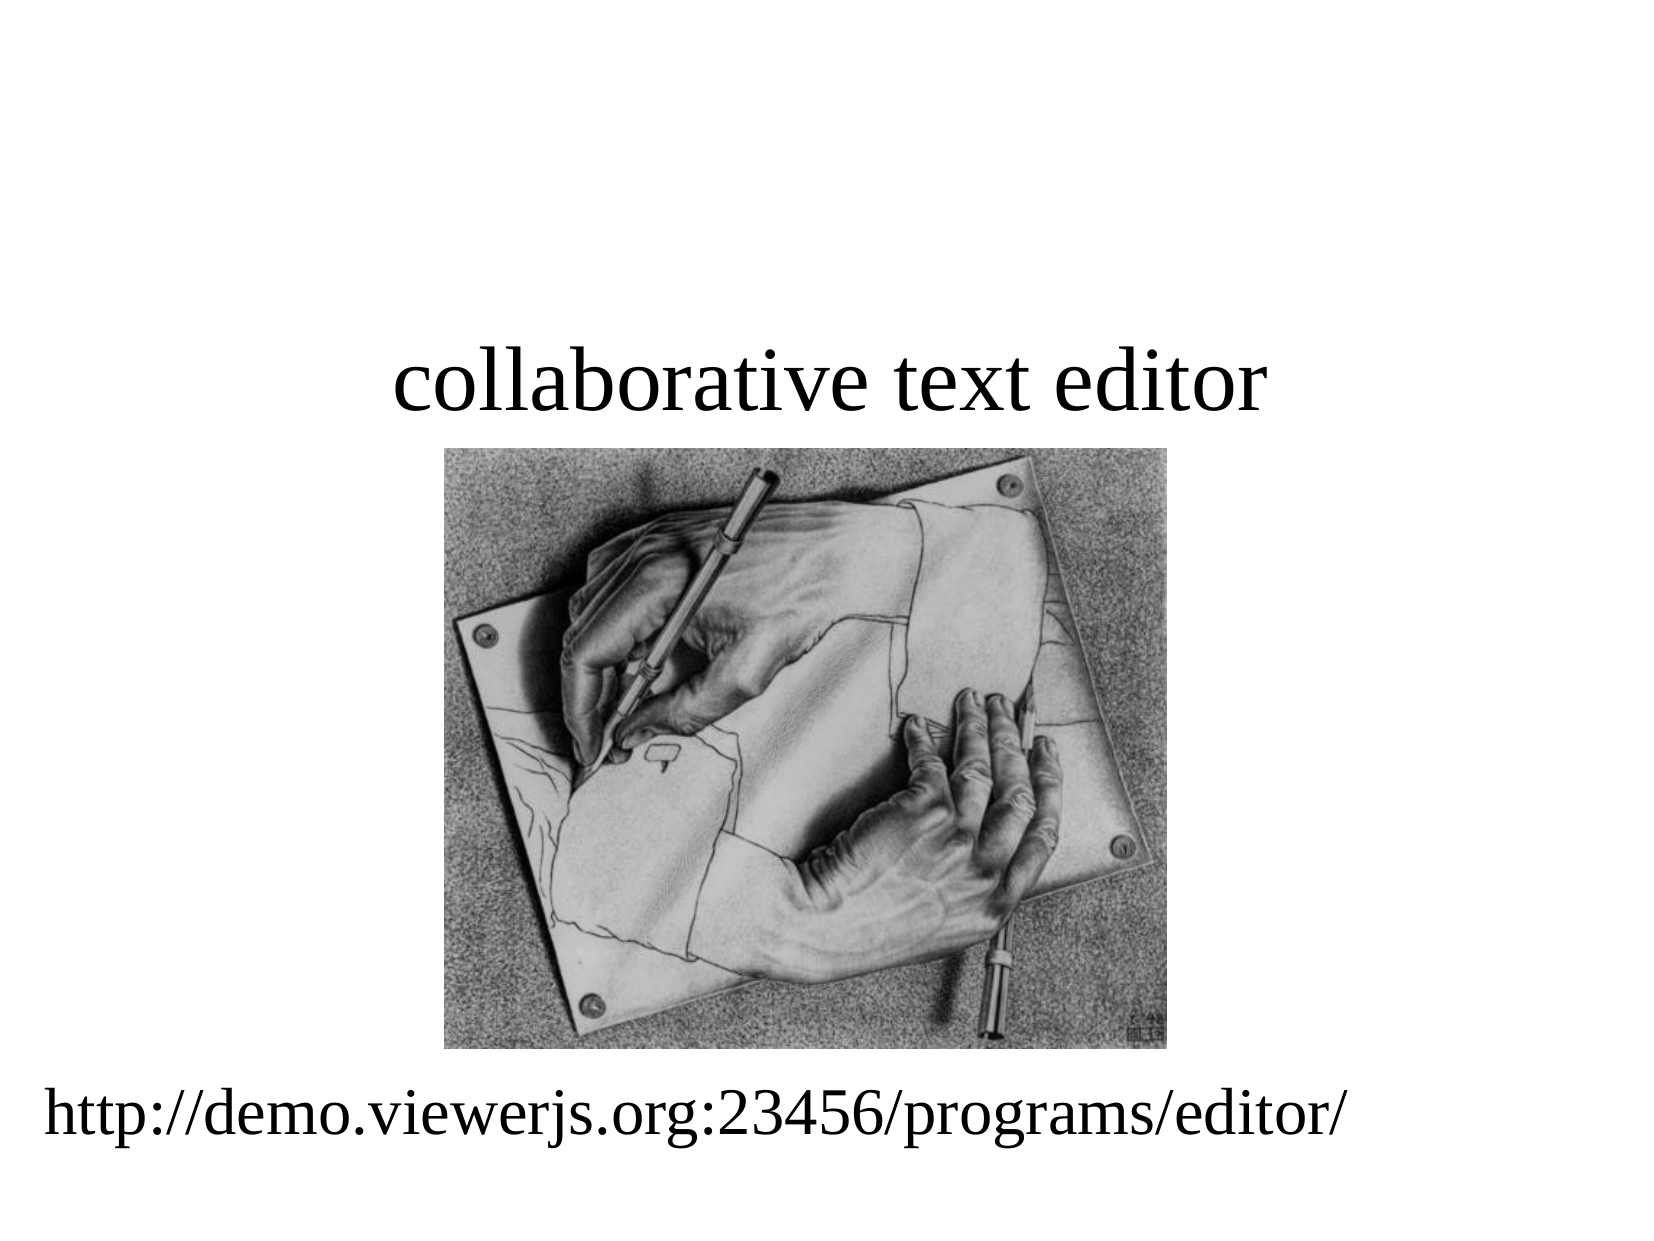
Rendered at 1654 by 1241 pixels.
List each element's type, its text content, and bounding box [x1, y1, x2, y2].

picture [444, 448, 1167, 1049]
title collaborative text editor [86, 275, 1576, 483]
text_box http://demo.viewerjs.org:23456/programs/editor/ [29, 1067, 1456, 1157]
